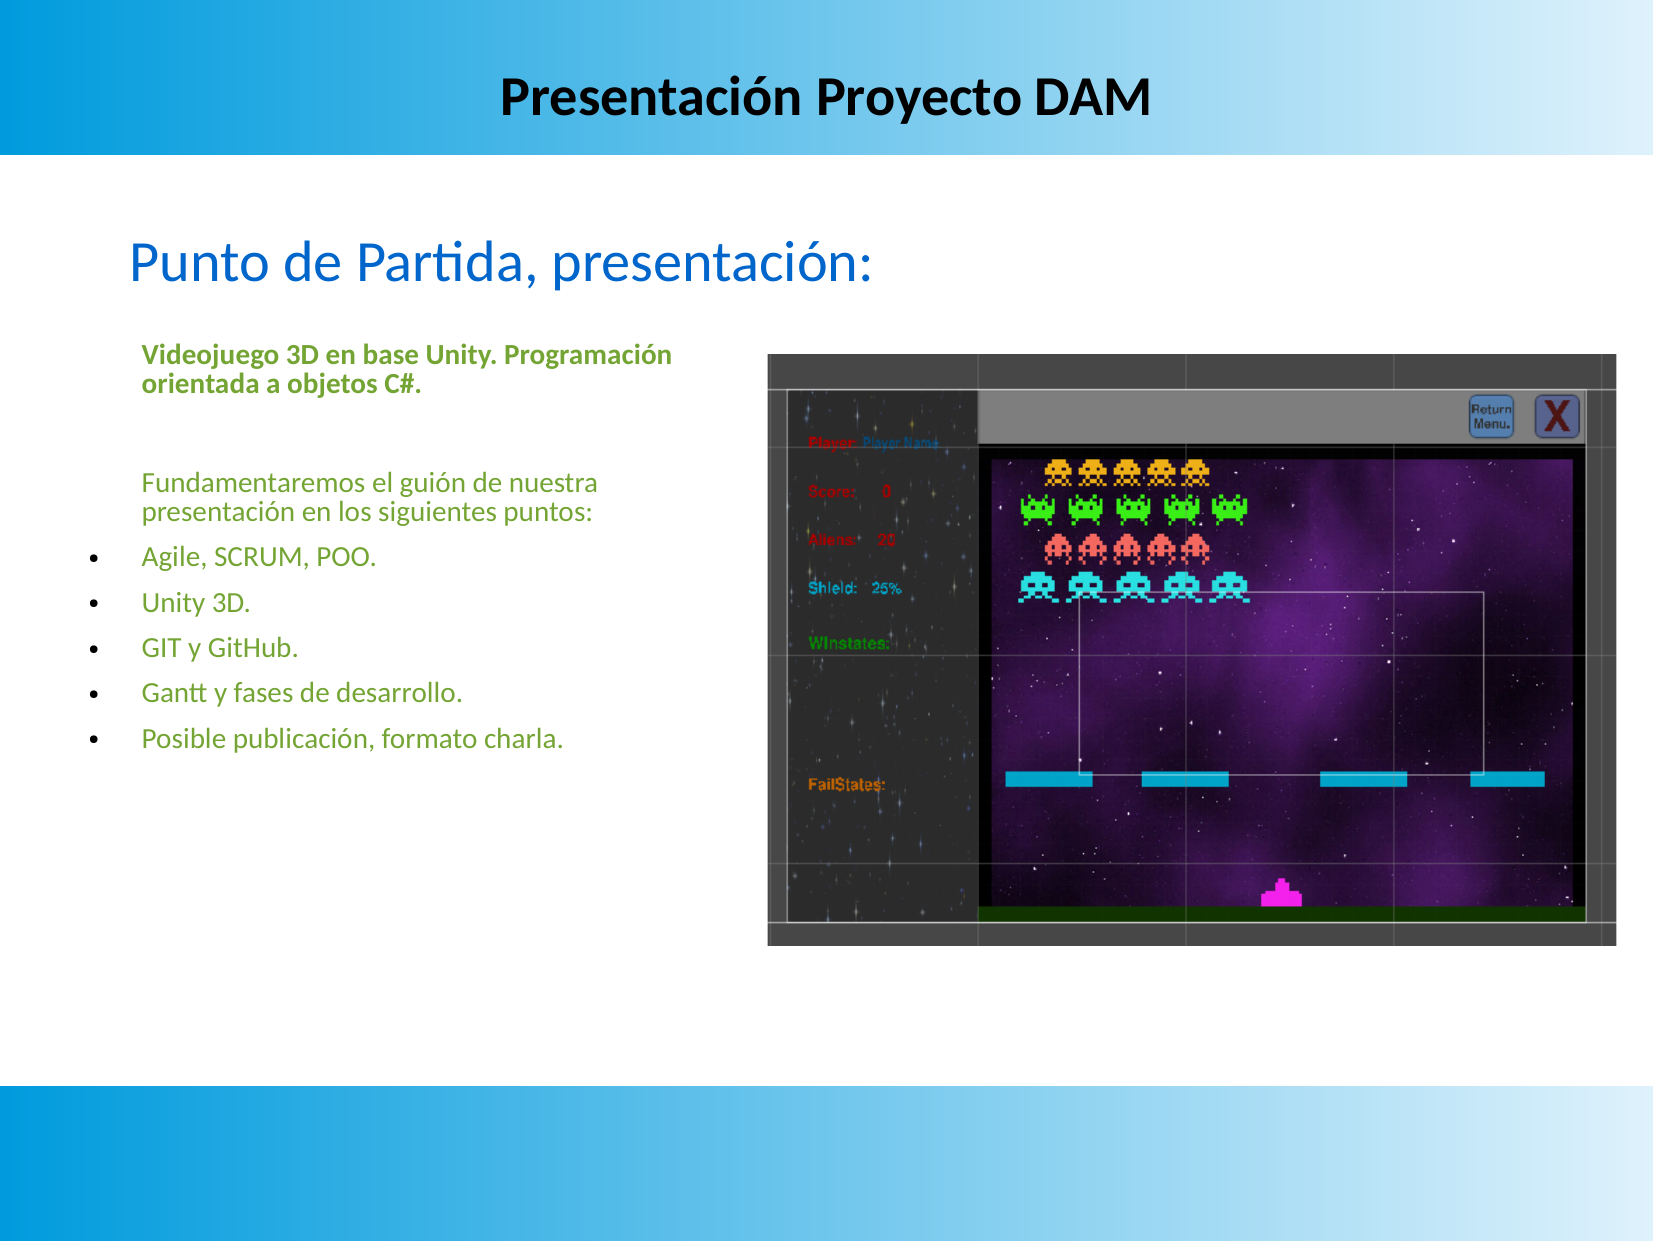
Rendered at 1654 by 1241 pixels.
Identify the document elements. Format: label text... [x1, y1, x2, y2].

title Presentación Proyecto DAM [82, 49, 1571, 155]
list Punto de Partida, presentación: [59, 237, 1501, 308]
list Videojuego 3D en base Unity. Programación orientada a objetos C#. Fundamentaremos el guión de nuestra presentación en los siguientes puntos: Agile, SCRUM, POO. Unity 3D. GIT y GitHub. Gantt y fases de desarrollo. Posible publicación, formato charla. [70, 342, 709, 1028]
picture [767, 354, 1617, 946]
